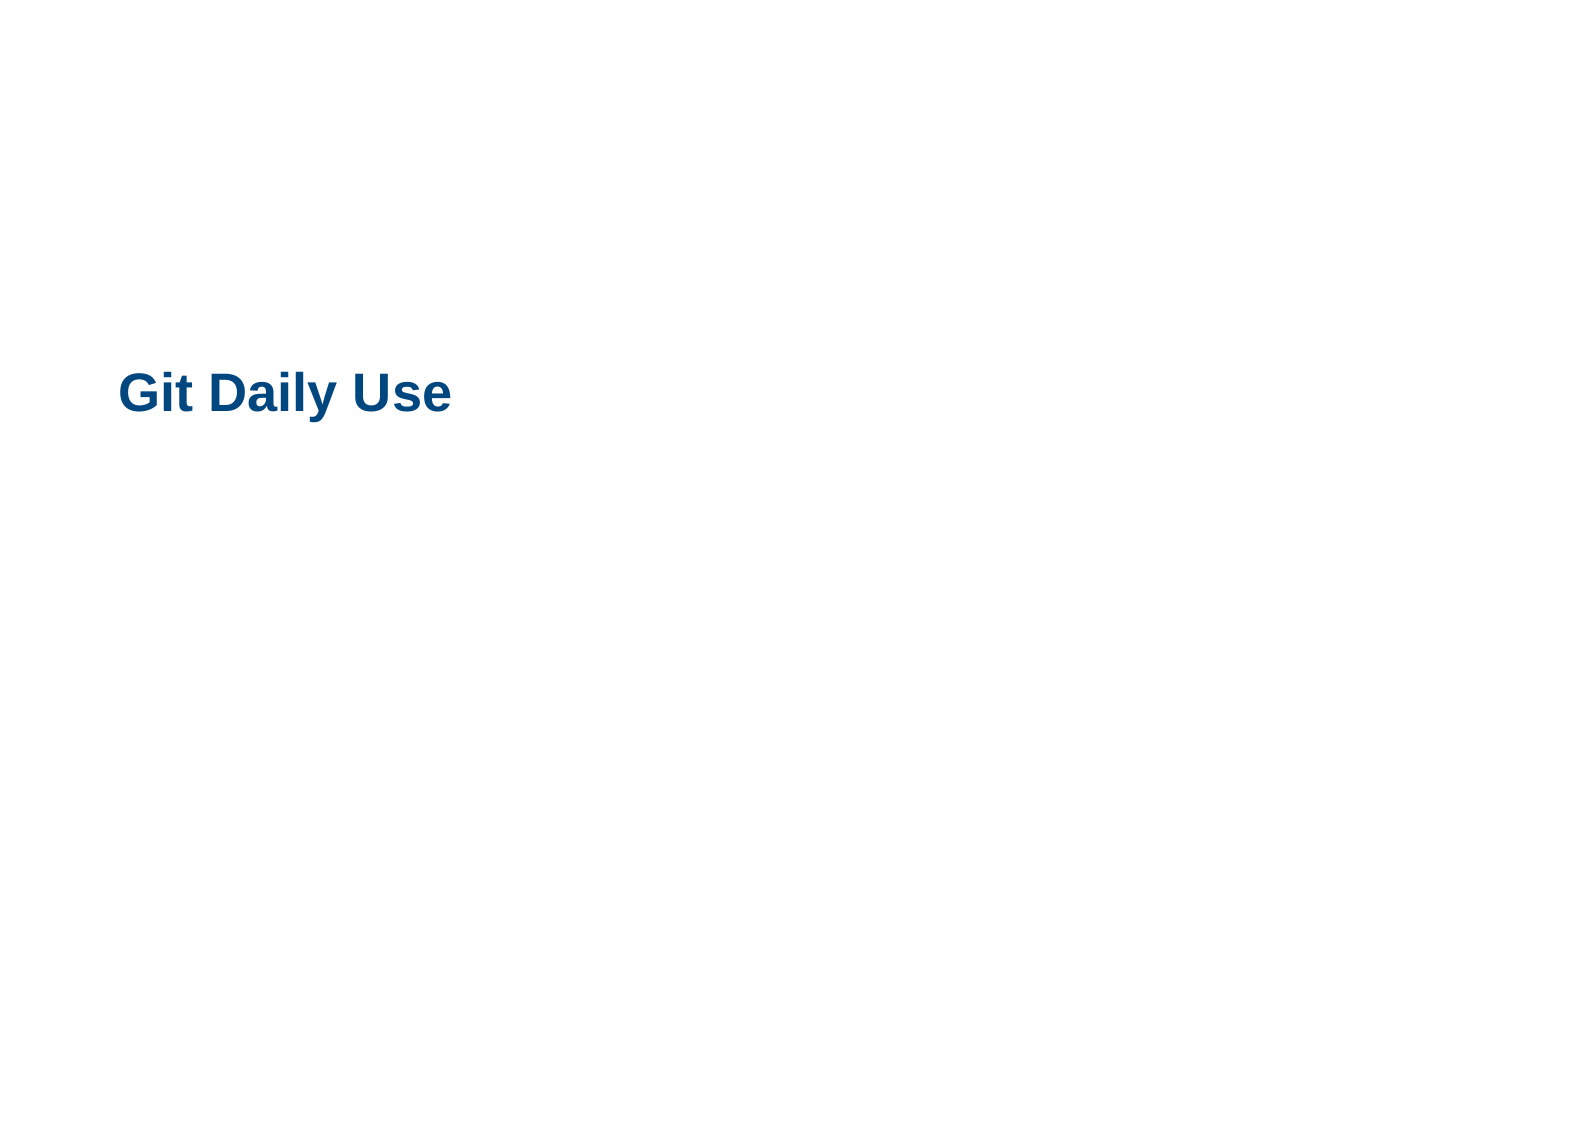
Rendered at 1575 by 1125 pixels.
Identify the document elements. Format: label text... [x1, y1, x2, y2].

title Git Daily Use [118, 349, 1457, 430]
